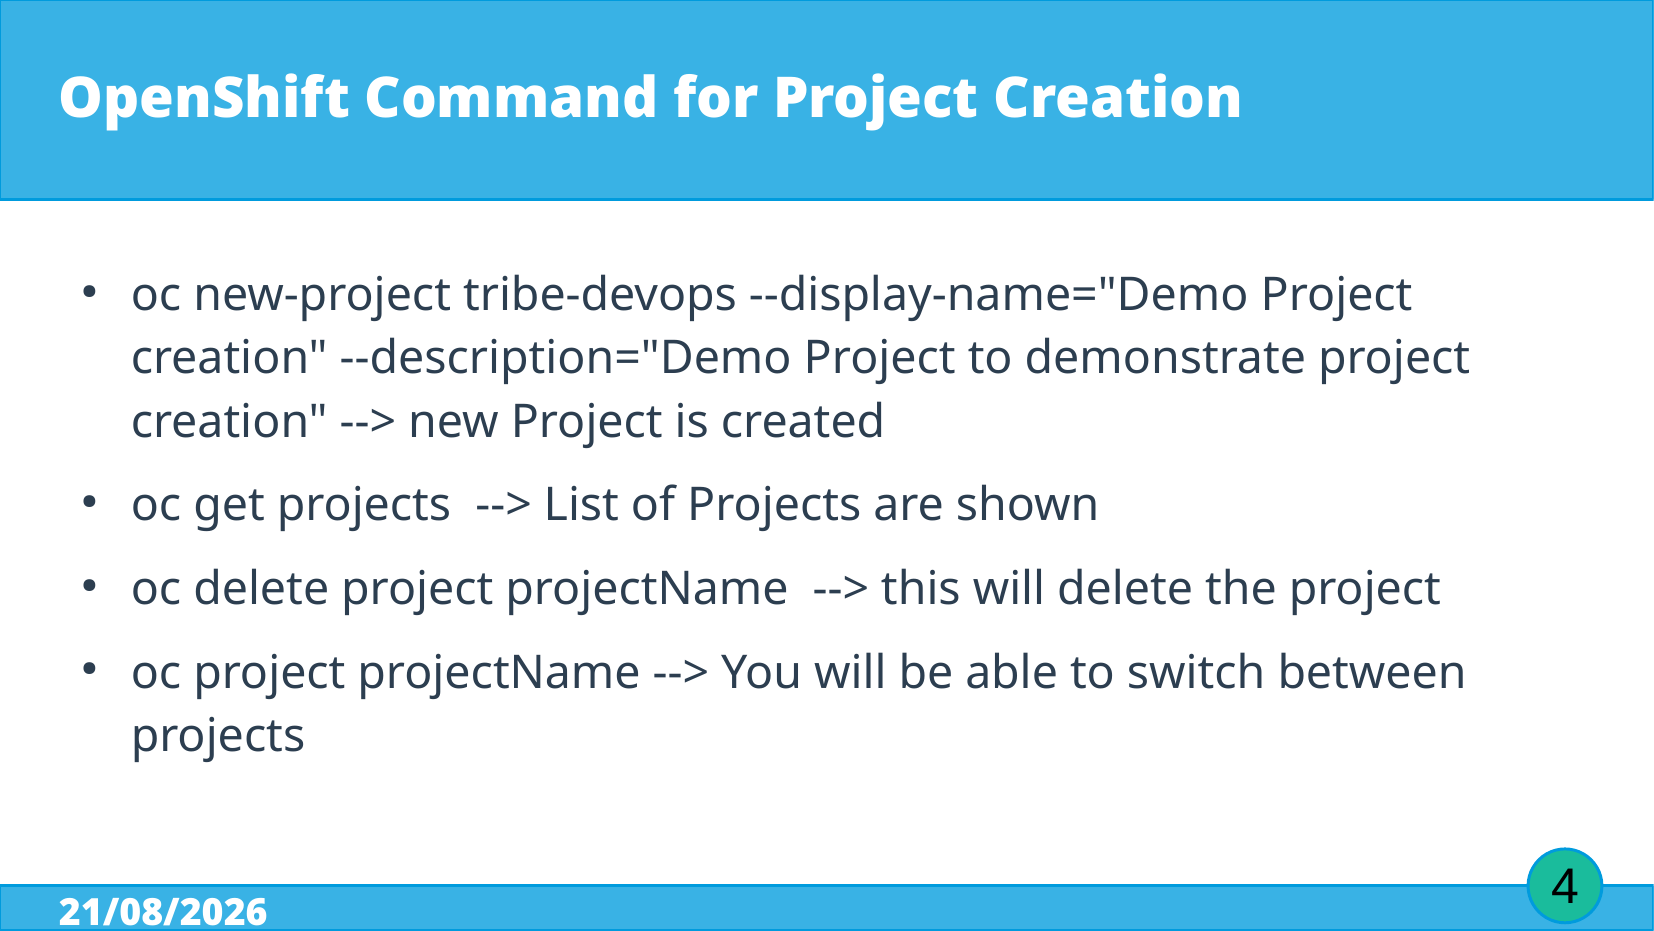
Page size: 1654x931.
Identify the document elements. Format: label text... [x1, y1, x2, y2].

title OpenShift Command for Project Creation [59, 37, 1595, 155]
list oc new-project tribe-devops --display-name="Demo Project creation" --description="Demo Project to demonstrate project creation" --> new Project is created oc get projects --> List of Projects are shown oc delete project projectName --> this will delete the project oc project projectName --> You will be able to switch between projects [64, 177, 1601, 768]
